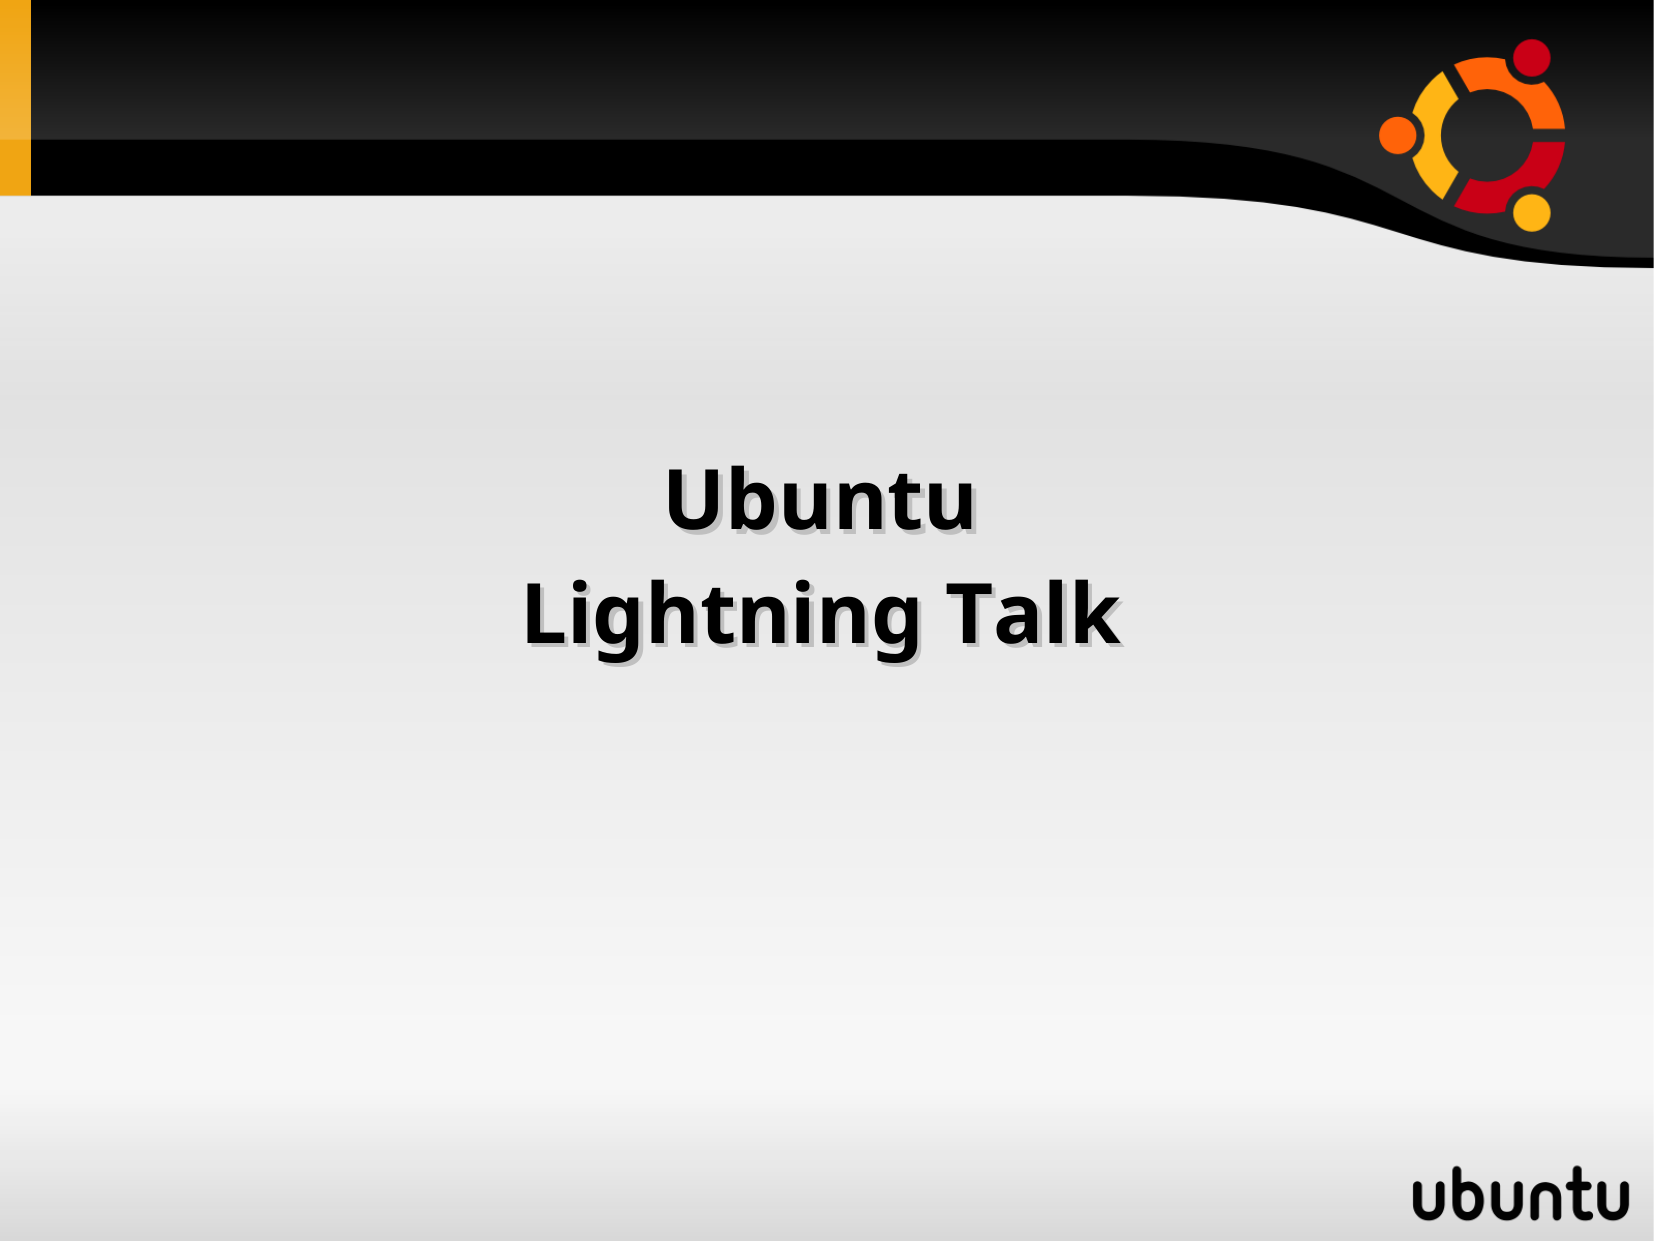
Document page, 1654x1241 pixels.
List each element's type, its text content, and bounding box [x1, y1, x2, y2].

picture [0, 0, 1654, 1241]
text_box Ubuntu Lightning Talk [76, 7, 1565, 1102]
